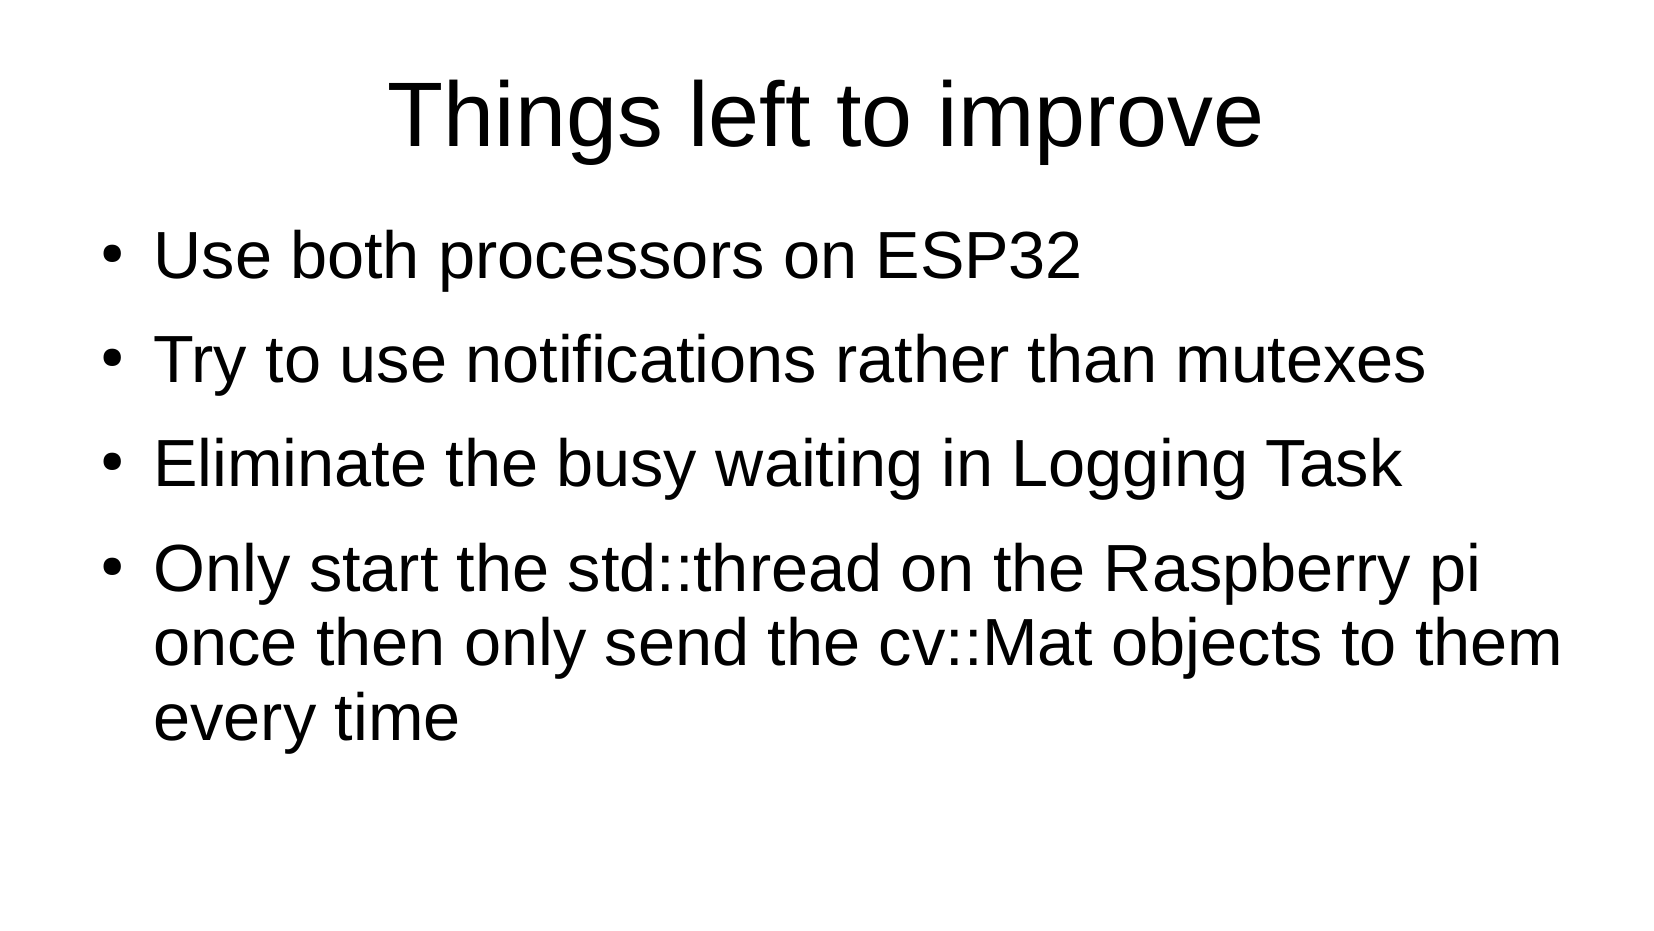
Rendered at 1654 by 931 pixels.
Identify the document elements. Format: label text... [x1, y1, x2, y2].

title Things left to improve [82, 37, 1571, 193]
list Use both processors on ESP32 Try to use notifications rather than mutexes Eliminate the busy waiting in Logging Task Only start the std::thread on the Raspberry pi once then only send the cv::Mat objects to them every time [82, 217, 1571, 758]
